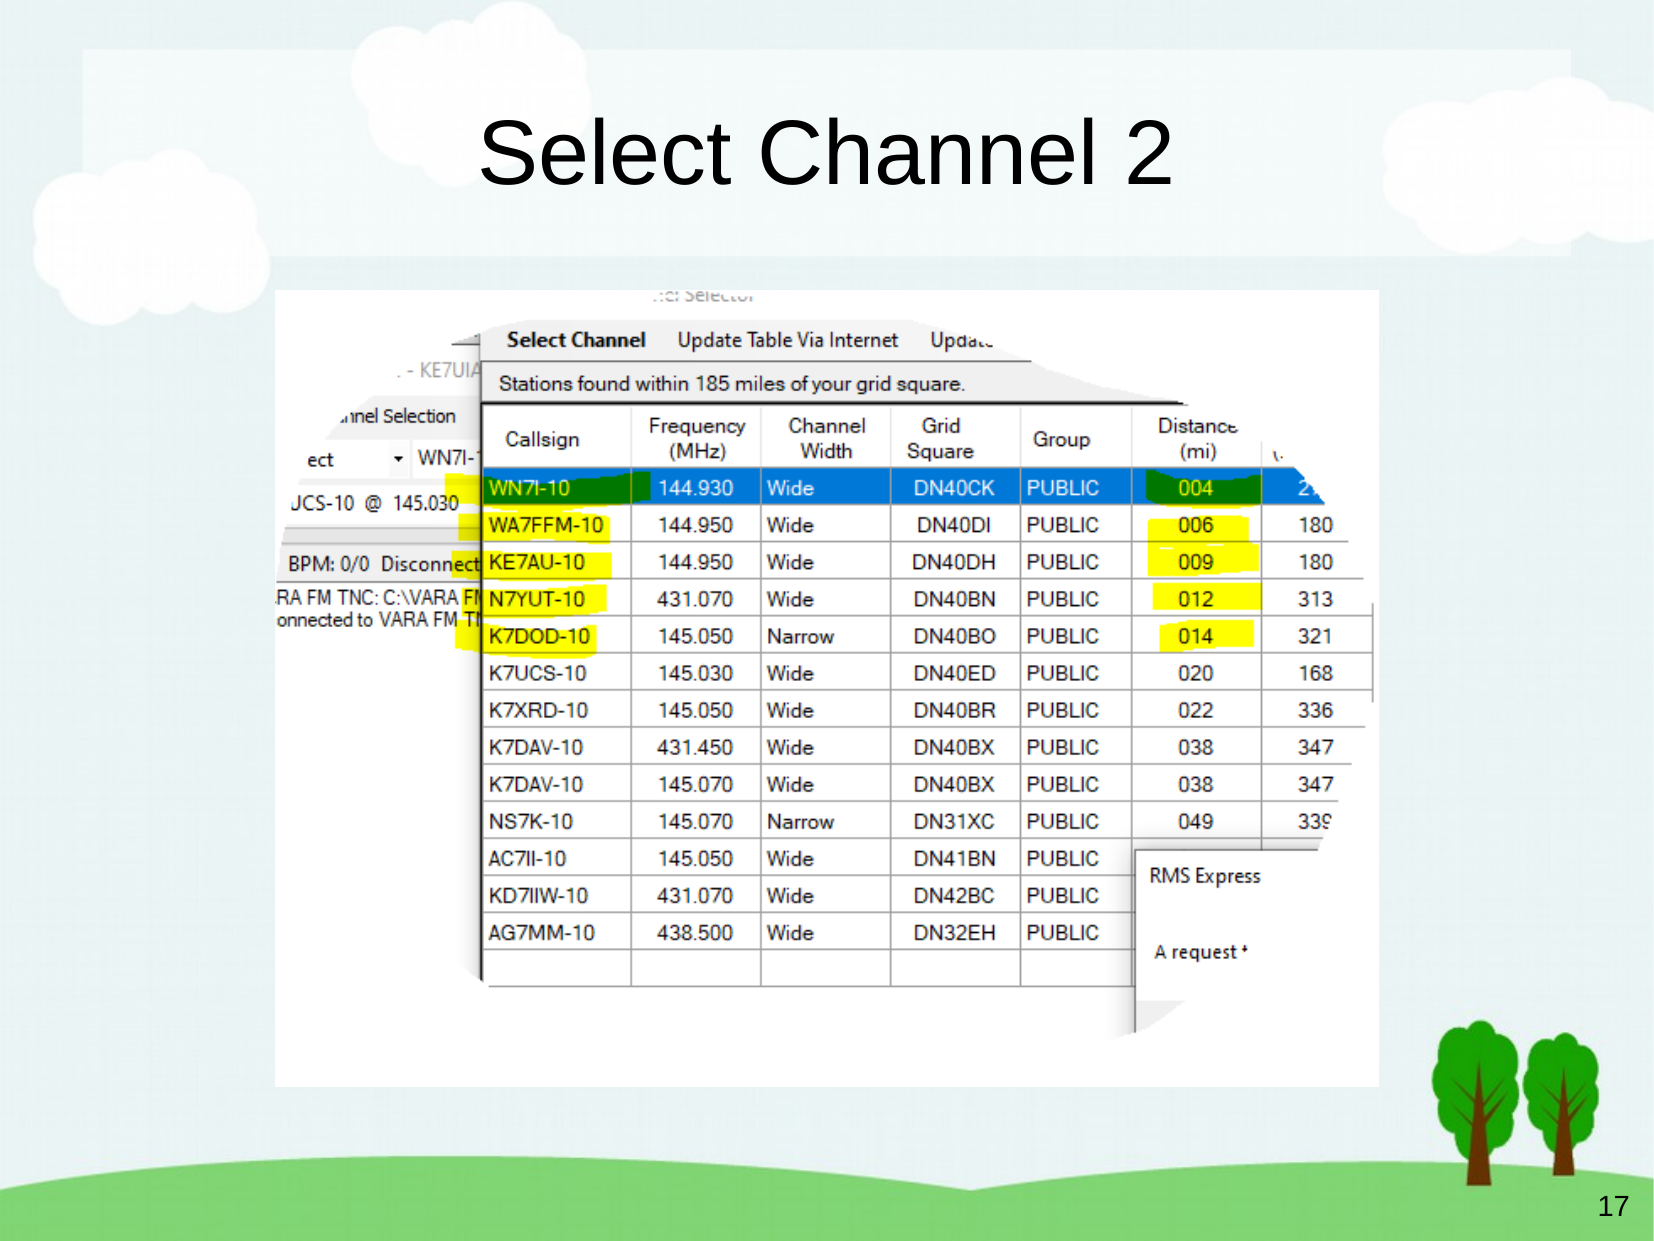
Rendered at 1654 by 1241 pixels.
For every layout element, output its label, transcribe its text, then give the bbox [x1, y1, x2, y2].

title Select Channel 2 [82, 49, 1571, 257]
picture [0, 0, 1654, 1241]
